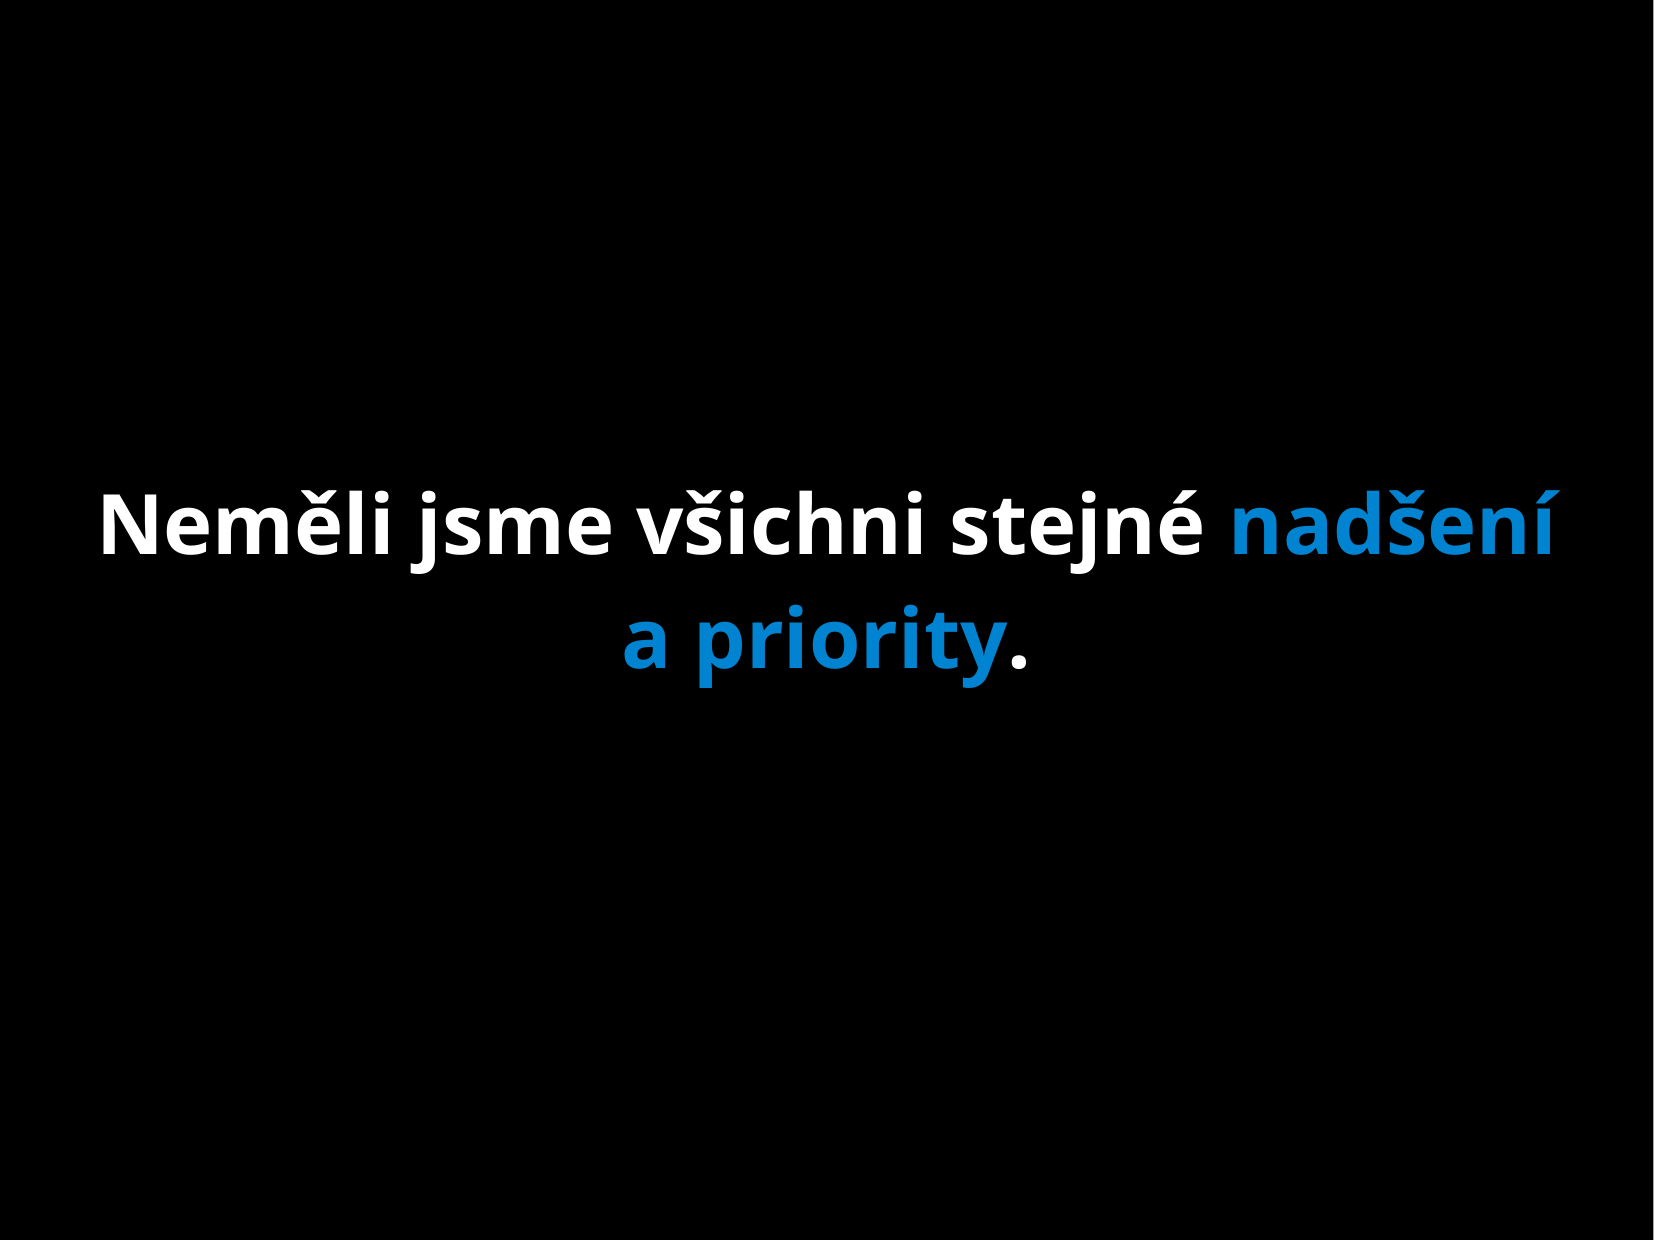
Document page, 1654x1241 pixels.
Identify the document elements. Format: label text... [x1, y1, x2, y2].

subtitle Neměli jsme všichni stejné nadšení a priority. [82, 49, 1571, 1109]
